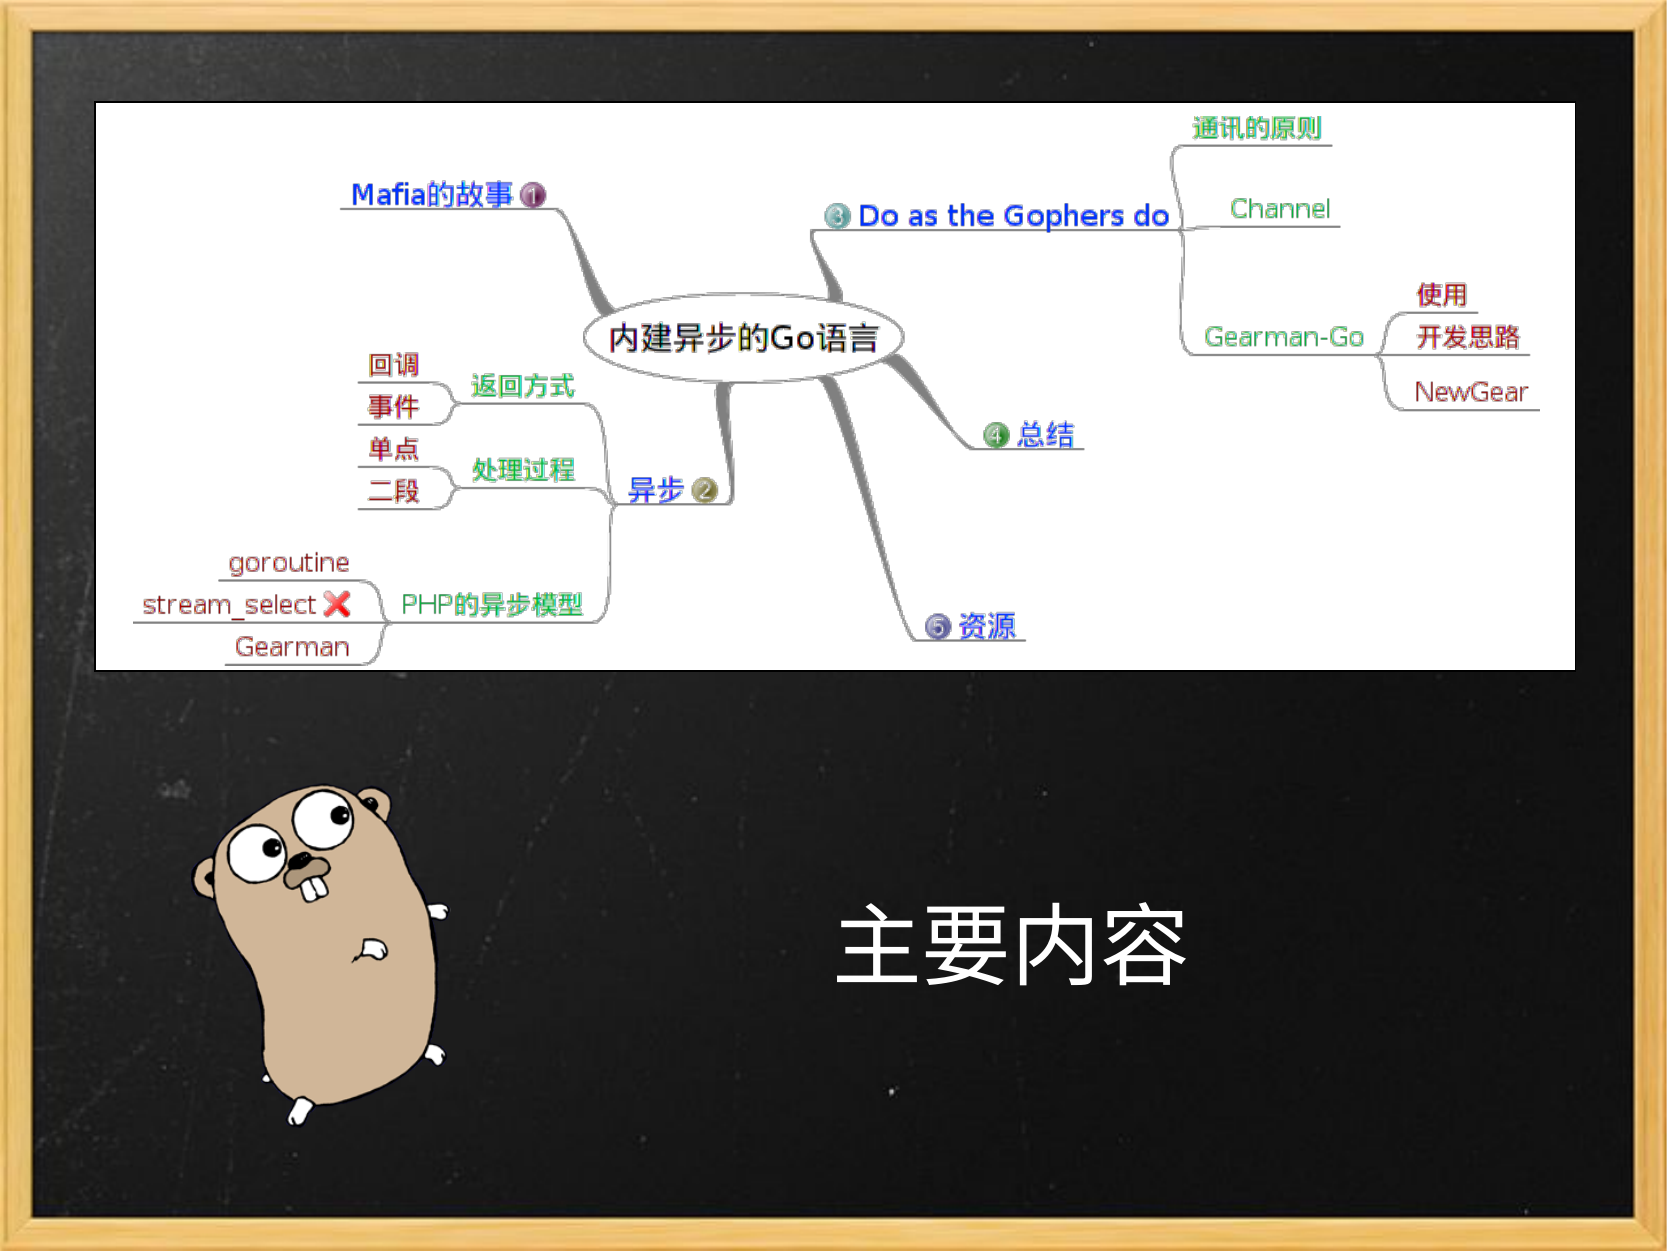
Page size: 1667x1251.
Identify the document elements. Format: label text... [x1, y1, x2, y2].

text_box 主要内容 [832, 896, 1243, 999]
text_box [95, 102, 1576, 671]
picture [0, 0, 1667, 1251]
